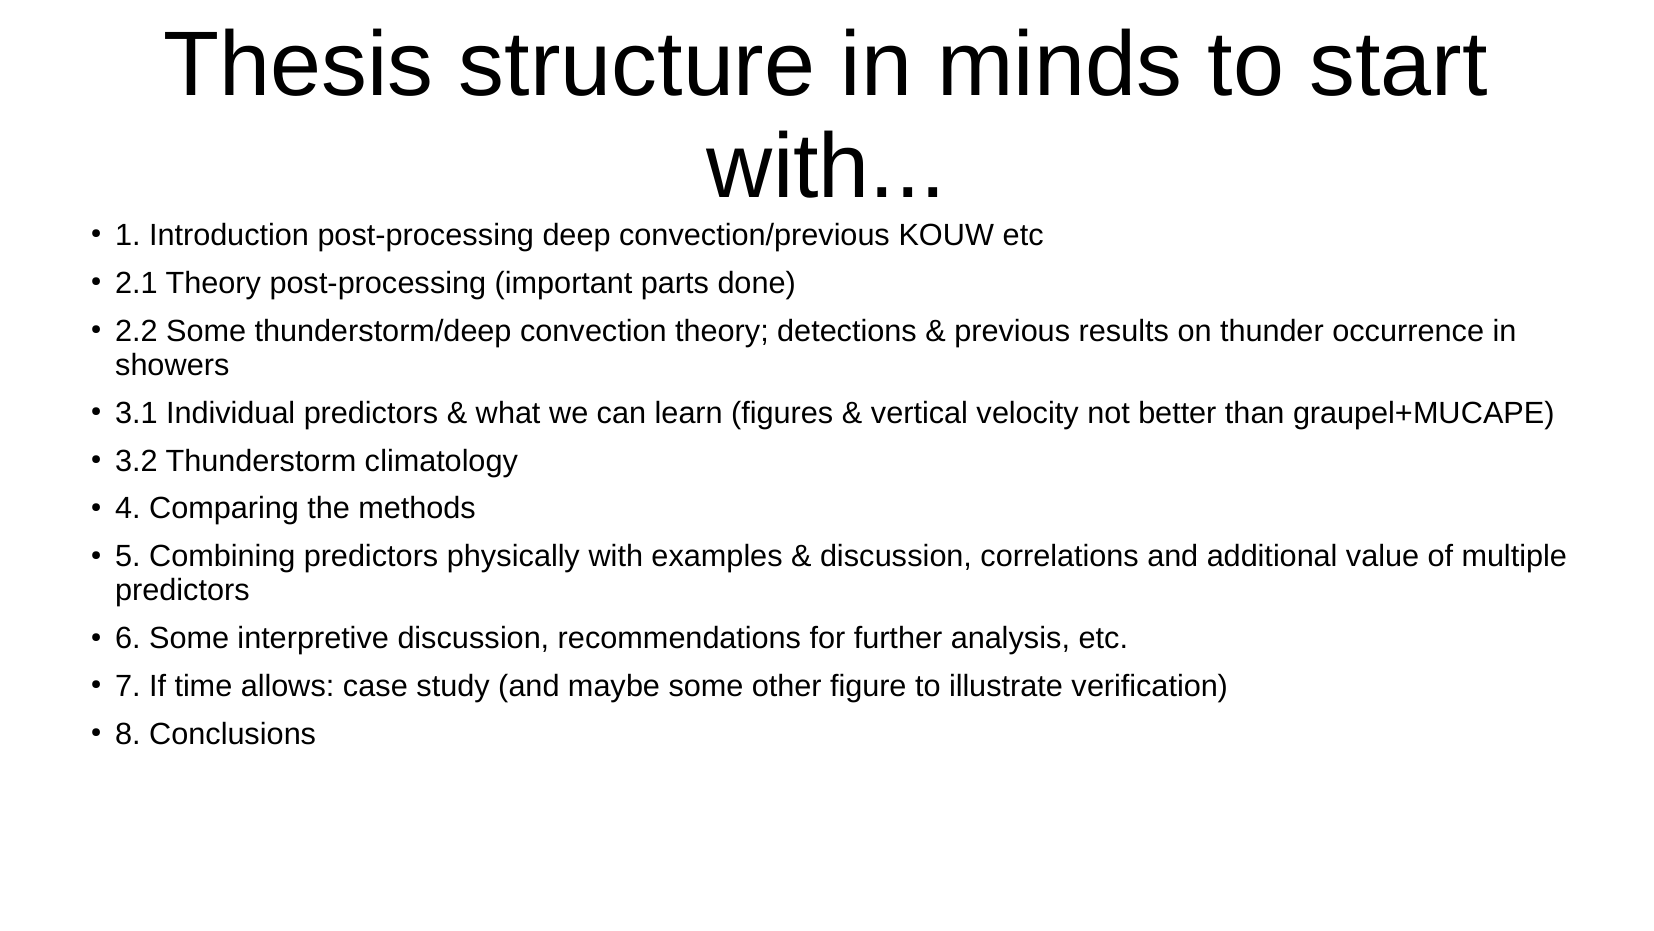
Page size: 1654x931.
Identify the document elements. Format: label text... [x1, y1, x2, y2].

list 1. Introduction post-processing deep convection/previous KOUW etc 2.1 Theory post-processing (important parts done) 2.2 Some thunderstorm/deep convection theory; detections & previous results on thunder occurrence in showers 3.1 Individual predictors & what we can learn (figures & vertical velocity not better than graupel+MUCAPE) 3.2 Thunderstorm climatology 4. Comparing the methods 5. Combining predictors physically with examples & discussion, correlations and additional value of multiple predictors 6. Some interpretive discussion, recommendations for further analysis, etc. 7. If time allows: case study (and maybe some other figure to illustrate verification) 8. Conclusions [82, 217, 1571, 758]
title Thesis structure in minds to start with... [82, 12, 1571, 217]
